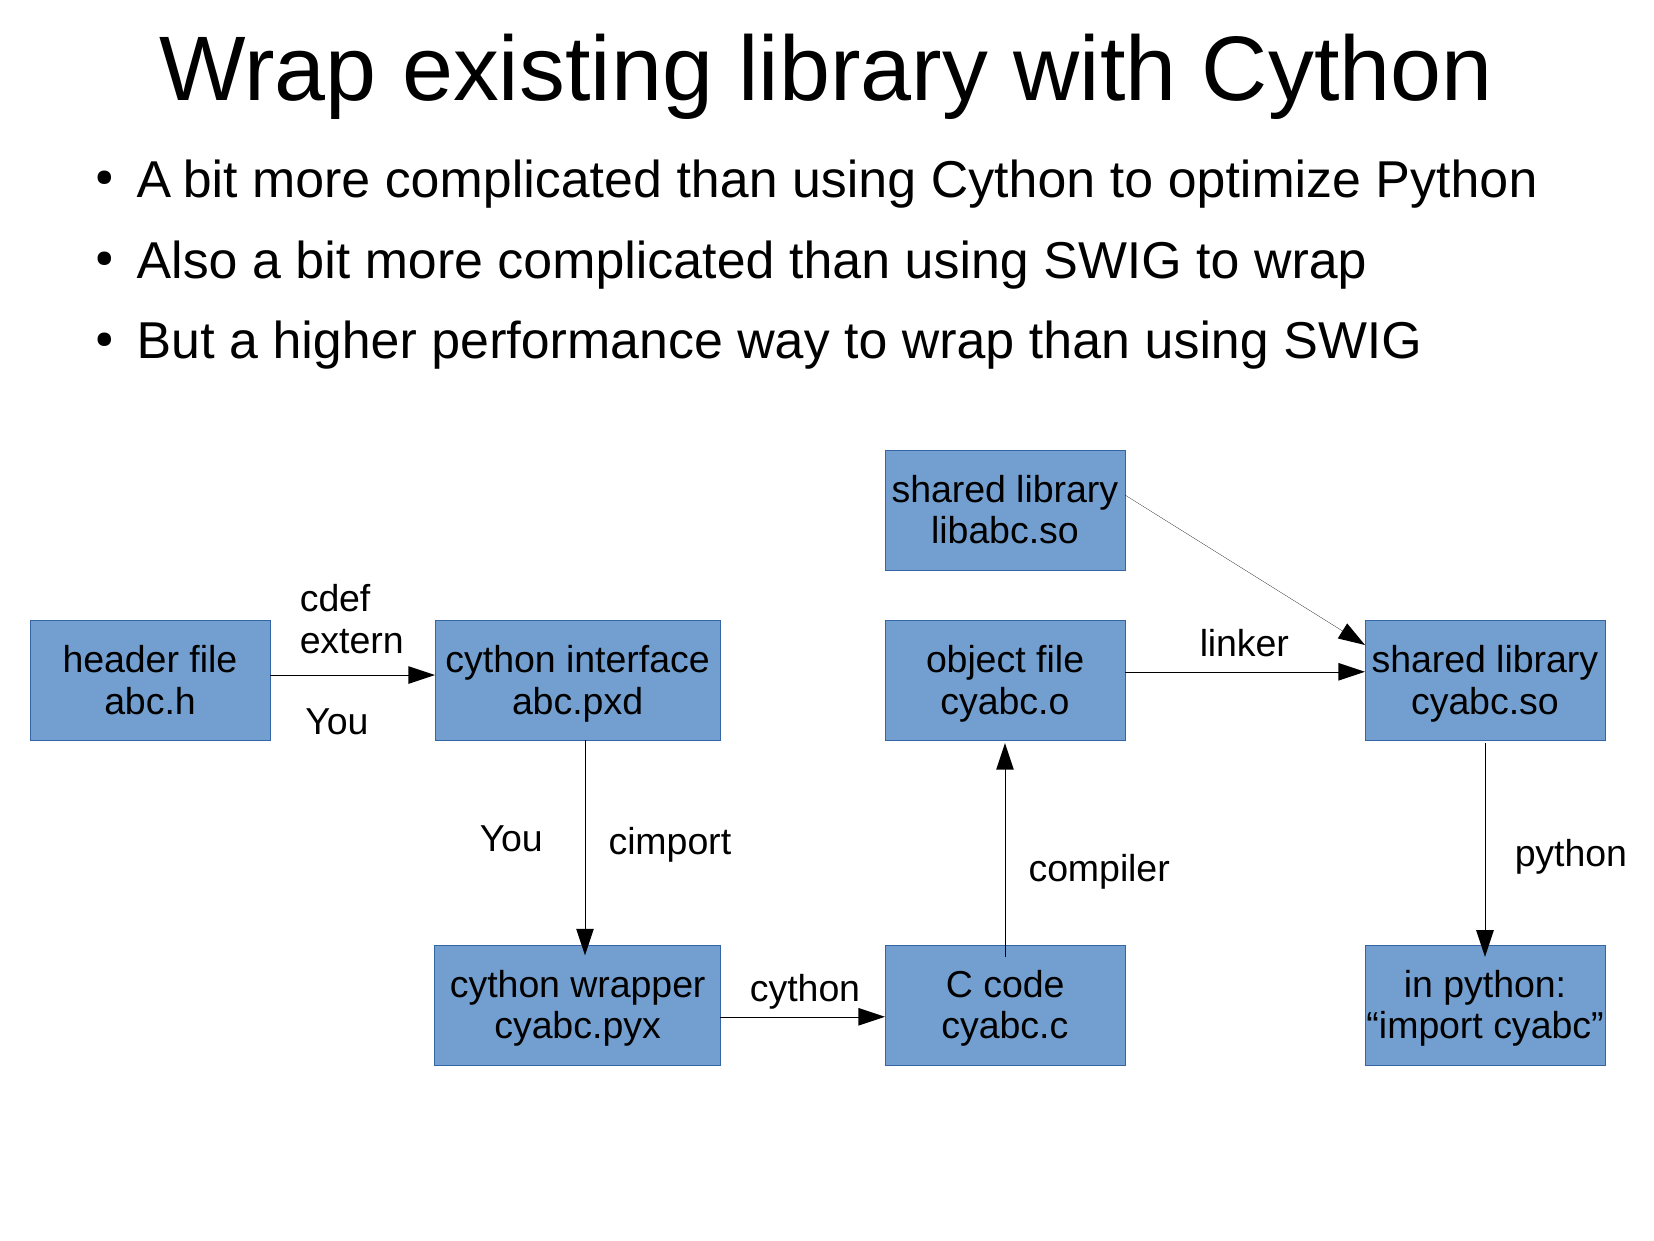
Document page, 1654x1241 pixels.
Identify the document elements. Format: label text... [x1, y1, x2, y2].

text_box shared library cyabc.so [1365, 620, 1606, 741]
text_box linker [1185, 615, 1305, 672]
text_box in python: “import cyabc” [1365, 945, 1606, 1066]
title Wrap existing library with Cython [82, 2, 1571, 136]
text_box You [465, 810, 570, 882]
text_box object file cyabc.o [885, 620, 1126, 741]
text_box cdef extern [285, 570, 421, 669]
text_box cython wrapper cyabc.pyx [434, 945, 721, 1066]
text_box header file abc.h [30, 620, 271, 741]
text_box cython [735, 960, 875, 1059]
list A bit more complicated than using Cython to optimize Python Also a bit more complicated than using SWIG to wrap But a higher performance way to wrap than using SWIG [81, 150, 1570, 421]
text_box shared library libabc.so [885, 450, 1126, 571]
text_box cimport [593, 813, 766, 871]
text_box cython interface abc.pxd [435, 620, 721, 741]
text_box C code cyabc.c [885, 945, 1126, 1066]
text_box You [290, 693, 396, 766]
text_box compiler [1013, 840, 1186, 897]
text_box python [1500, 825, 1643, 882]
